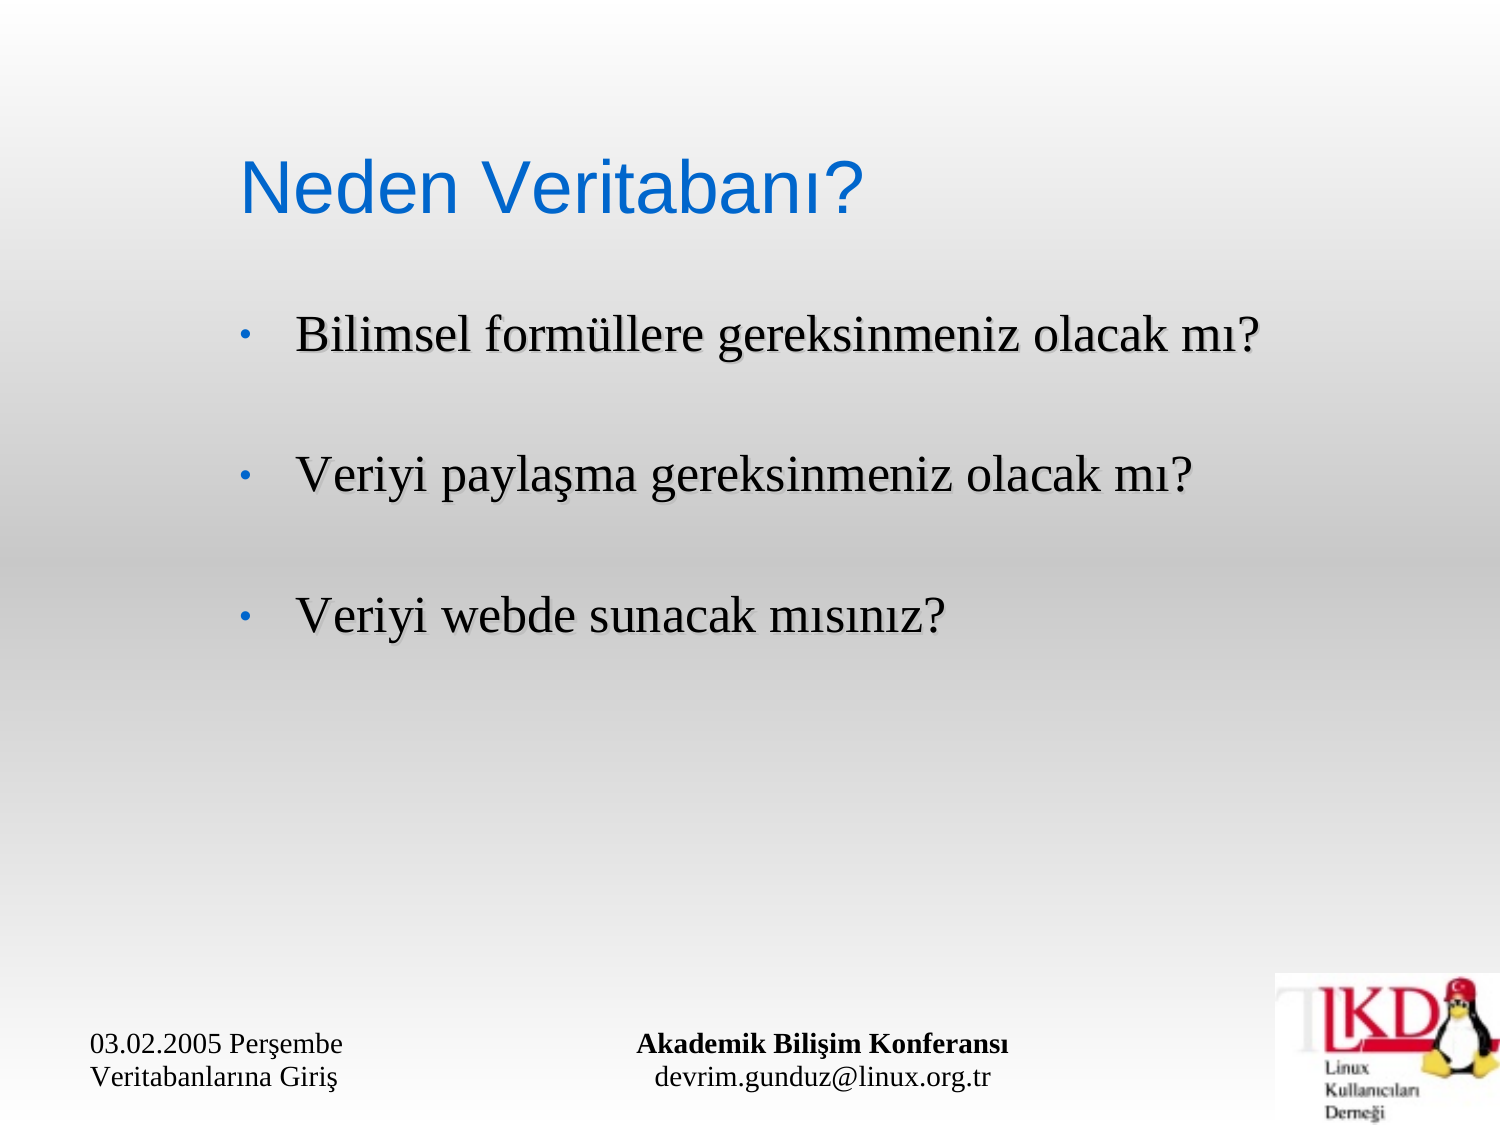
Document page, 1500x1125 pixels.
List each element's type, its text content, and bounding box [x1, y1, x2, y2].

picture [1275, 973, 1500, 1125]
title Neden Veritabanı? [224, 49, 1425, 237]
list Bilimsel formüllere gereksinmeniz olacak mı? Veriyi paylaşma gereksinmeniz olacak mı? Veriyi webde sunacak mısınız? [224, 299, 1425, 975]
